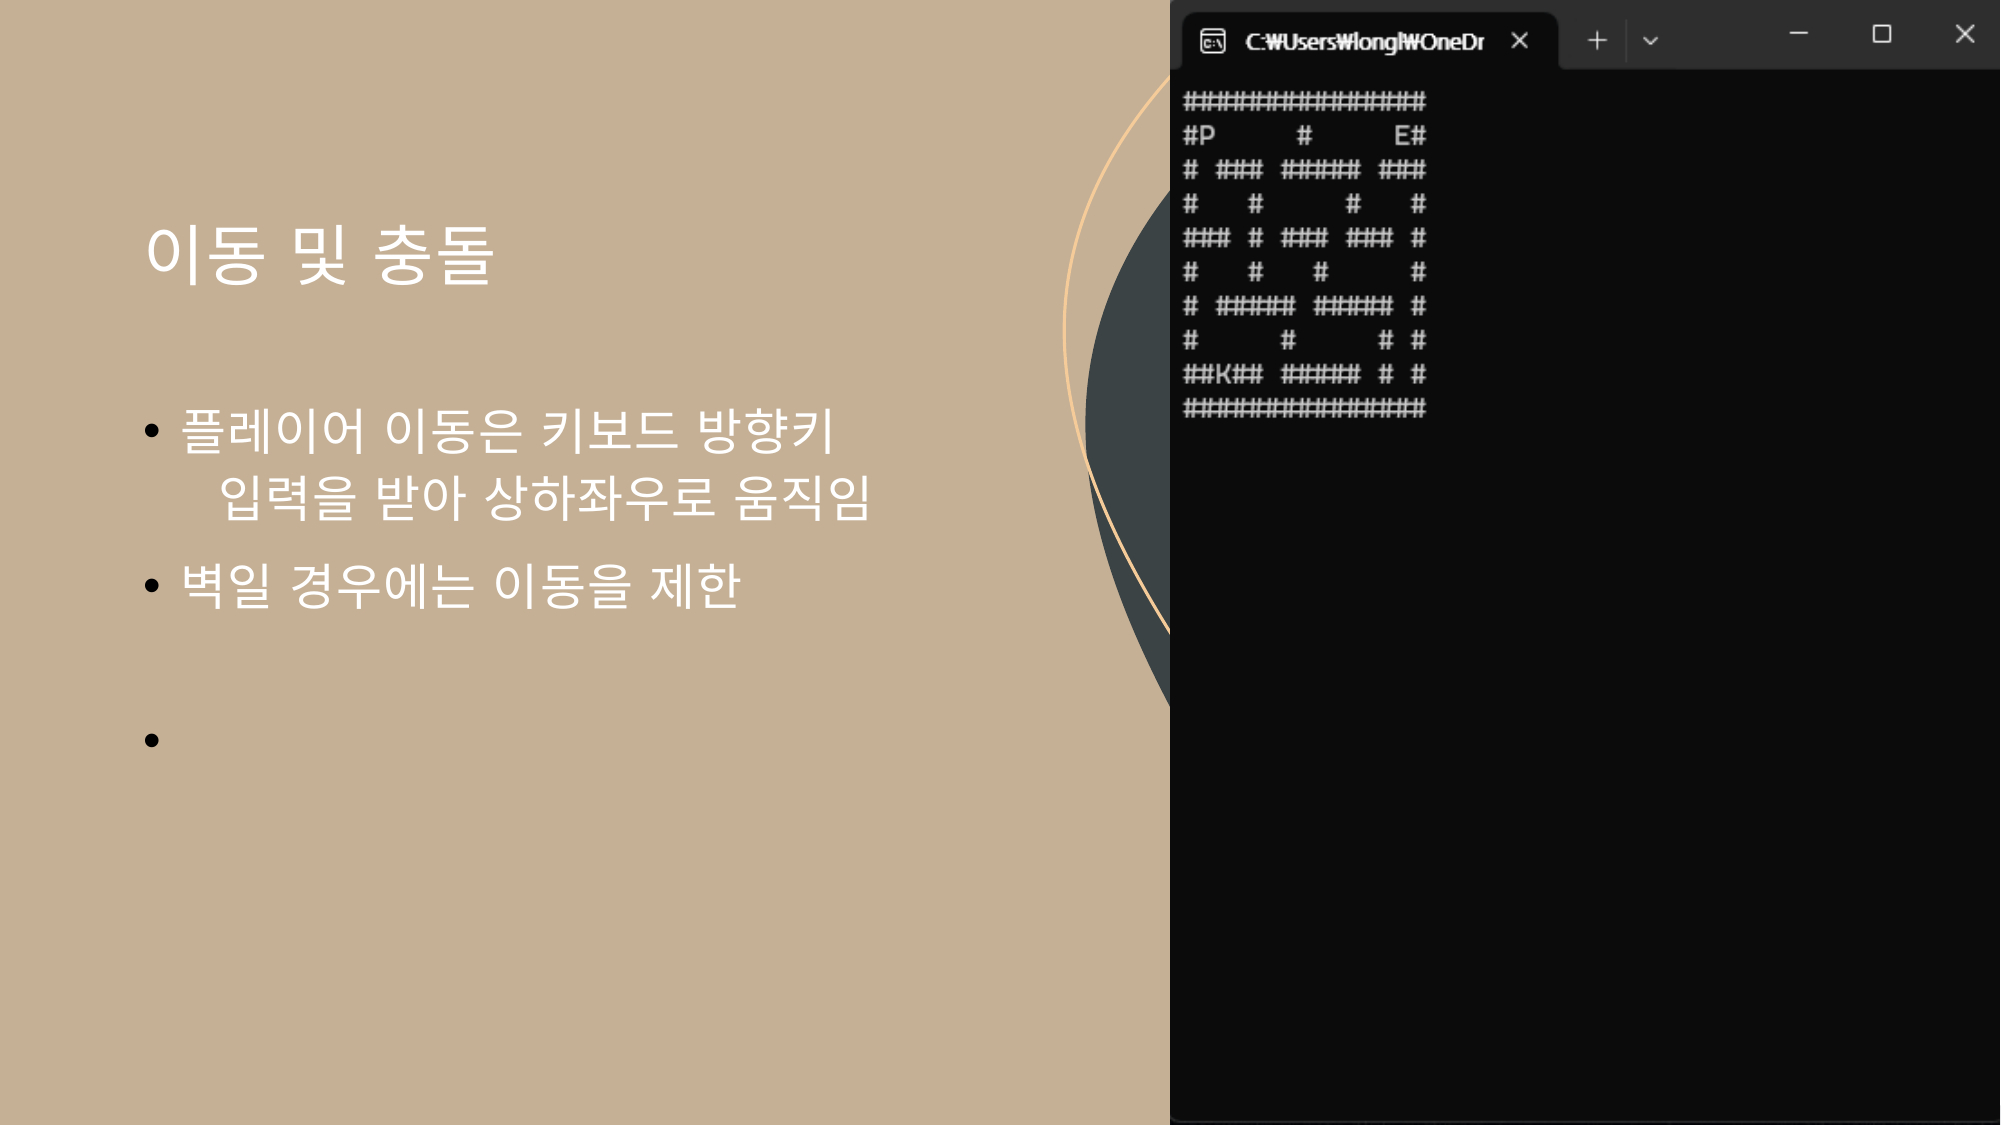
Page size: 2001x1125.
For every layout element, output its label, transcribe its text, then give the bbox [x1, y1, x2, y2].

text_box [0, 0, 1170, 1125]
text_box [1066, 81, 1170, 627]
picture [1170, 0, 2000, 1125]
title 이동 및 충돌 [125, 125, 1001, 376]
list 플레이어 이동은 키보드 방향키 입력을 받아 상하좌우로 움직임 벽일 경우에는 이동을 제한 ​ [125, 376, 1001, 1000]
